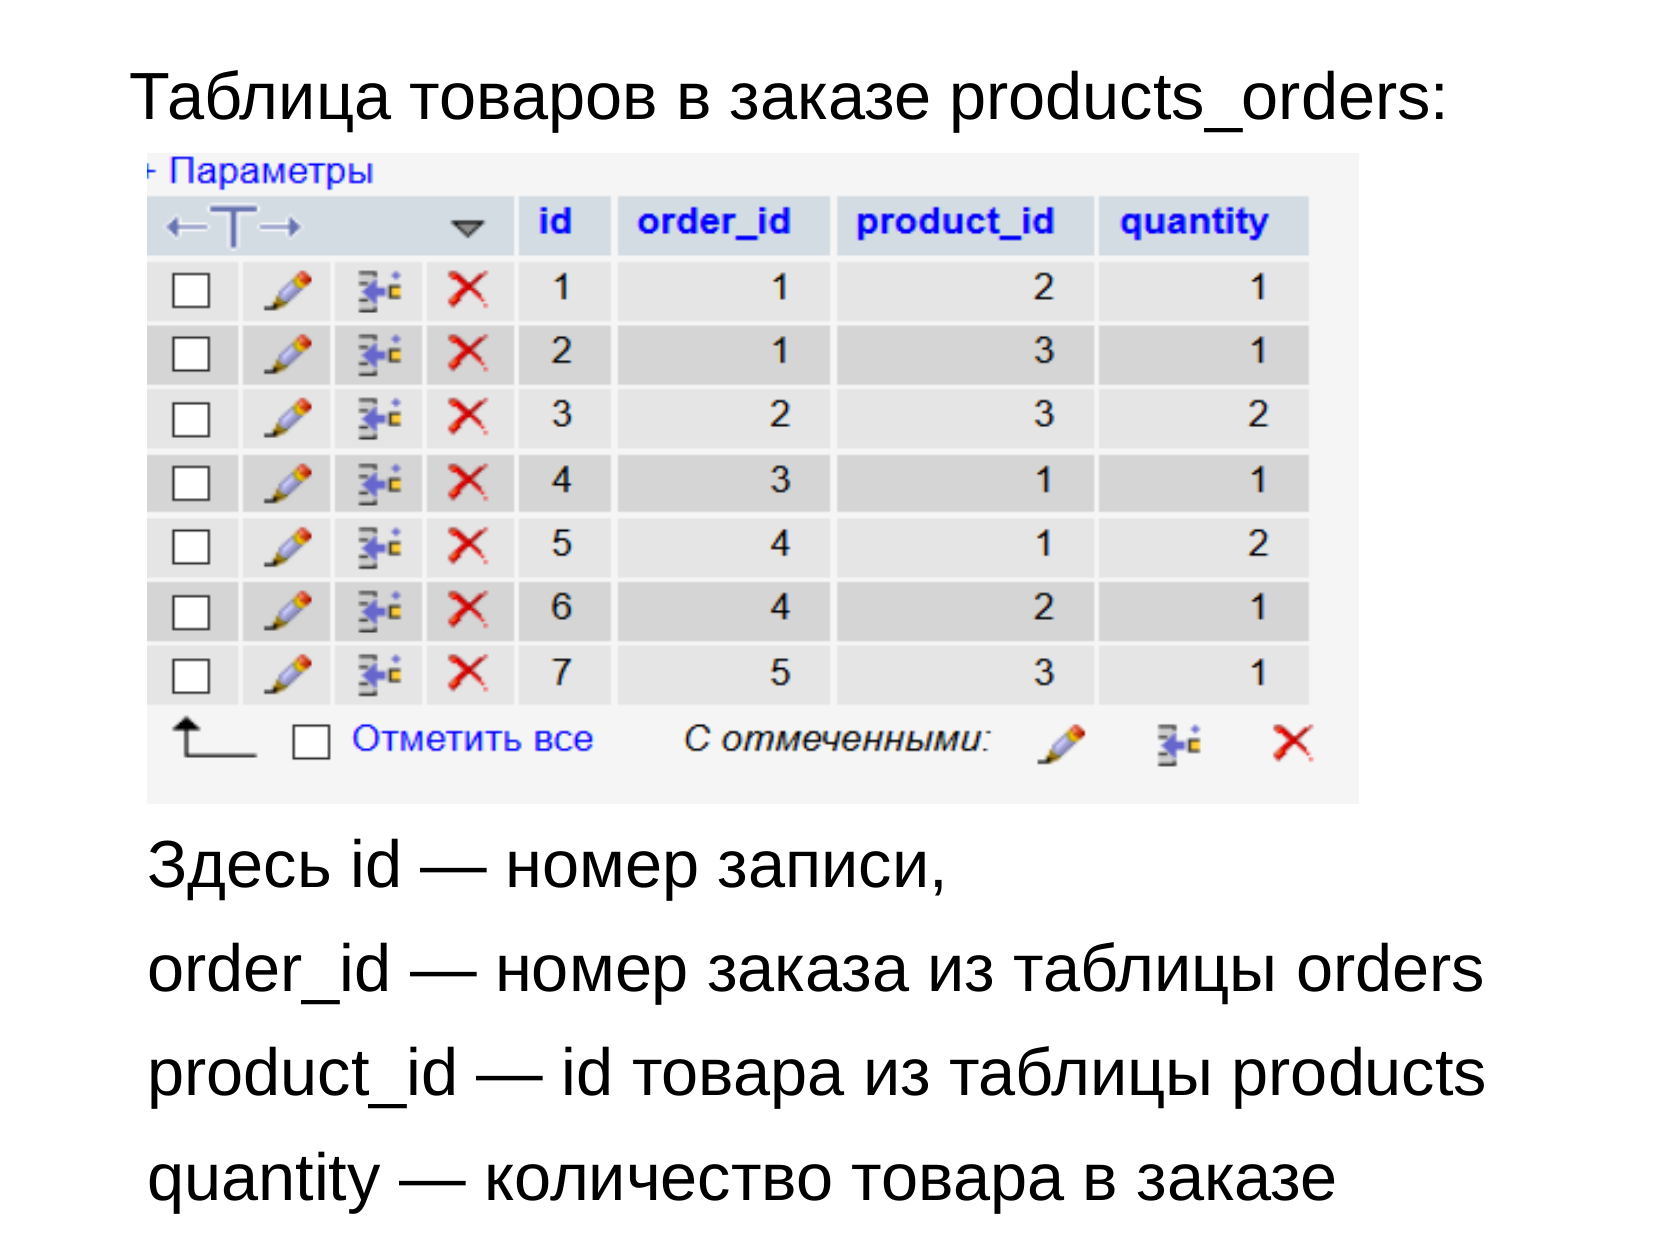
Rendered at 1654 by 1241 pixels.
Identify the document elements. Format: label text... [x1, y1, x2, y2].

list Здесь id — номер записи, order_id — номер заказа из таблицы orders product_id — id товара из таблицы products quantity — количество товара в заказе [76, 826, 1565, 1215]
list Таблица товаров в заказе products_orders: [59, 59, 1548, 148]
picture [147, 153, 1359, 804]
